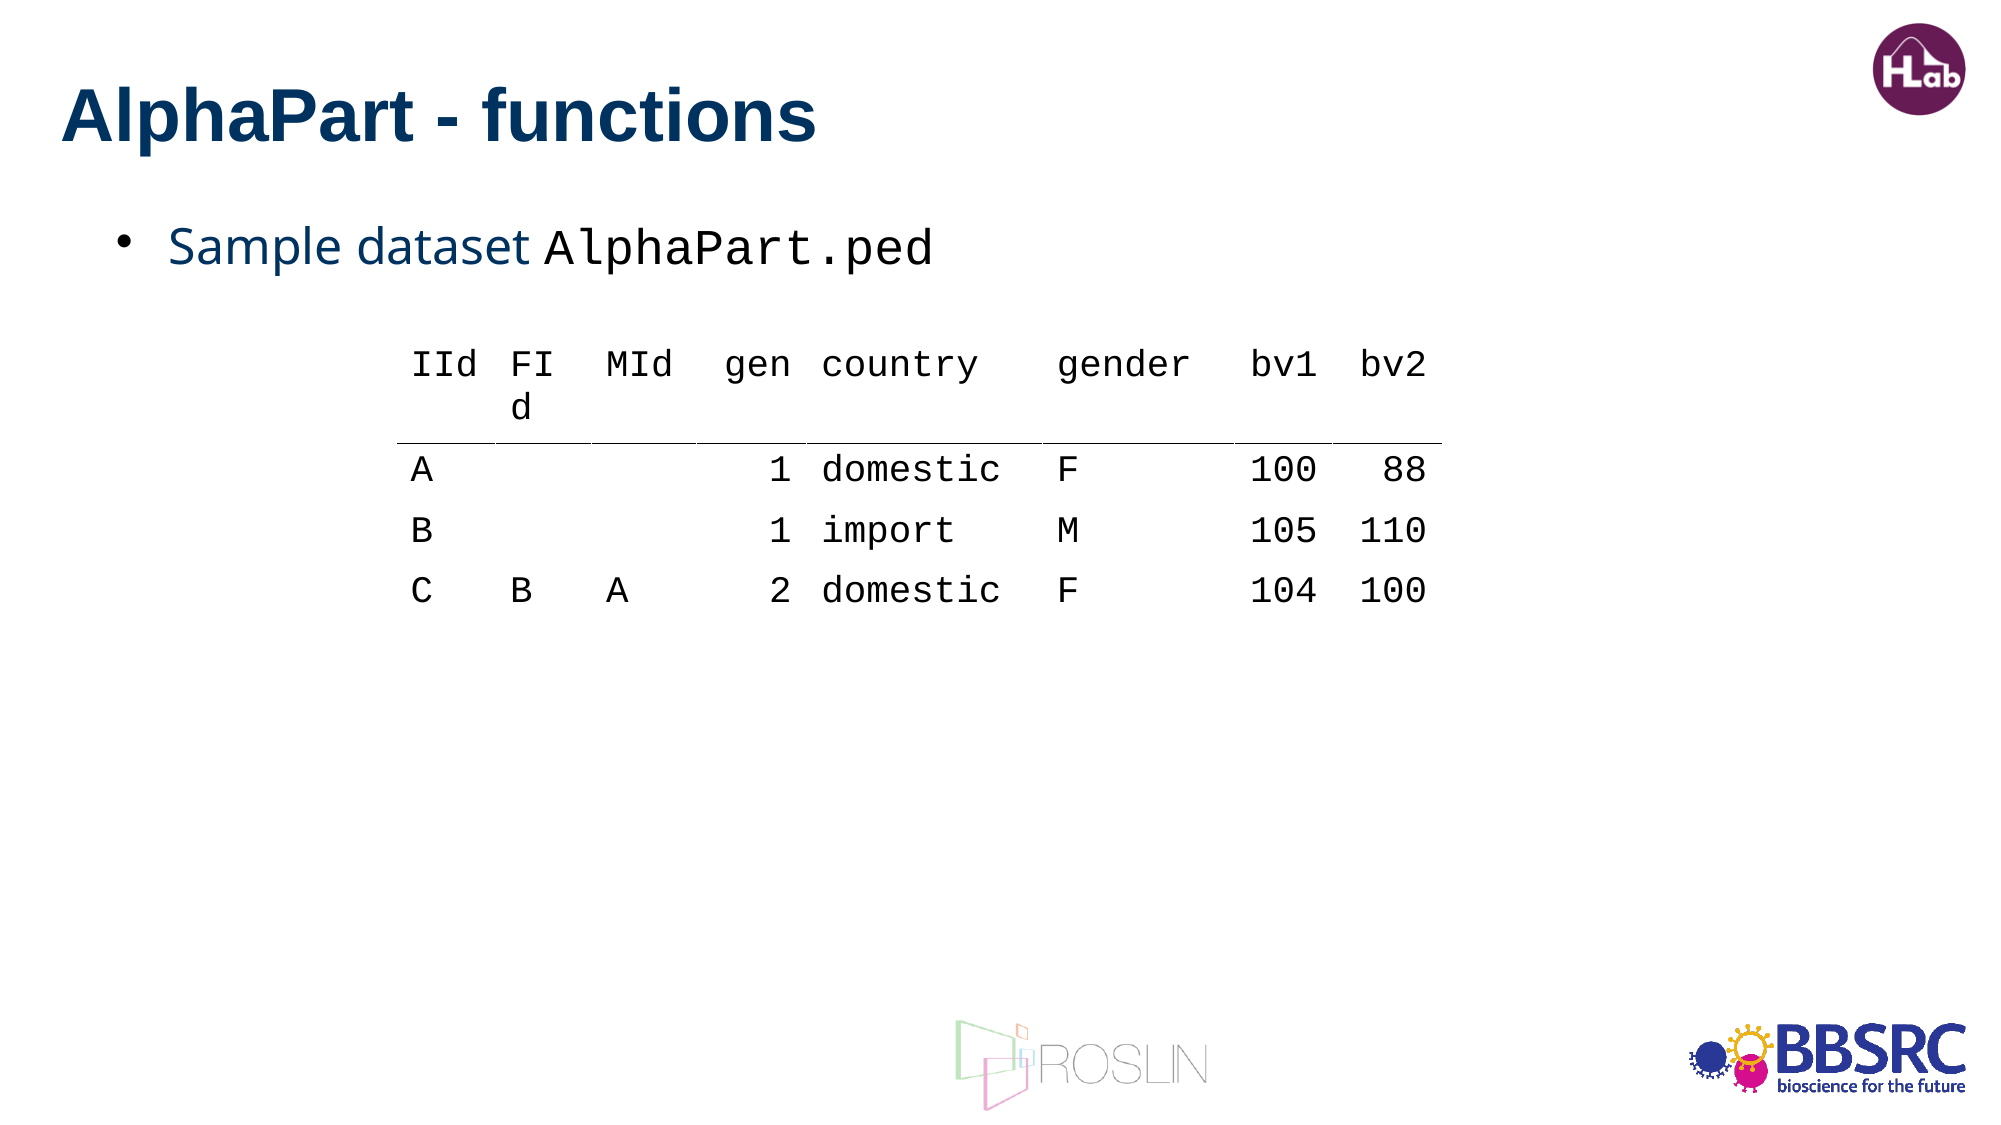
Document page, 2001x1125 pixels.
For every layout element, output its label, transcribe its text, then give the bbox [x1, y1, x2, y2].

table_cell 104 [1235, 565, 1332, 624]
table_header IId [396, 338, 495, 443]
table_cell A [397, 444, 495, 503]
table_header bv2 [1332, 338, 1442, 443]
table_cell 1 [697, 444, 806, 503]
table_cell domestic [807, 444, 1042, 503]
table_cell B [397, 504, 495, 564]
table_header MId [591, 338, 696, 443]
picture [1872, 21, 1966, 116]
text_box AlphaPart - functions [46, 59, 1926, 166]
table_cell 105 [1235, 504, 1332, 564]
table_cell A [592, 565, 696, 624]
picture [1687, 1020, 1966, 1099]
table_header gender [1042, 338, 1234, 443]
table_header FId [495, 338, 591, 443]
table_cell [592, 504, 696, 564]
table_header gen [696, 338, 806, 443]
table_cell import [807, 504, 1042, 564]
table_cell domestic [807, 565, 1042, 624]
table_cell 2 [697, 565, 806, 624]
table_cell F [1043, 565, 1234, 624]
text_box Sample dataset AlphaPart.ped [83, 176, 1966, 975]
table_cell 110 [1333, 504, 1442, 564]
table_cell 100 [1235, 444, 1332, 503]
table_cell F [1043, 444, 1234, 503]
table_cell 100 [1333, 565, 1442, 624]
table_cell [496, 504, 591, 564]
table_cell C [397, 565, 495, 624]
table_cell [592, 444, 696, 503]
table_header country [806, 338, 1042, 443]
table_cell 88 [1333, 444, 1442, 503]
table_header bv1 [1234, 338, 1332, 443]
table_cell 1 [697, 504, 806, 564]
table_cell B [496, 565, 591, 624]
picture [948, 985, 1220, 1125]
table_cell M [1043, 504, 1234, 564]
table_cell [496, 444, 591, 503]
